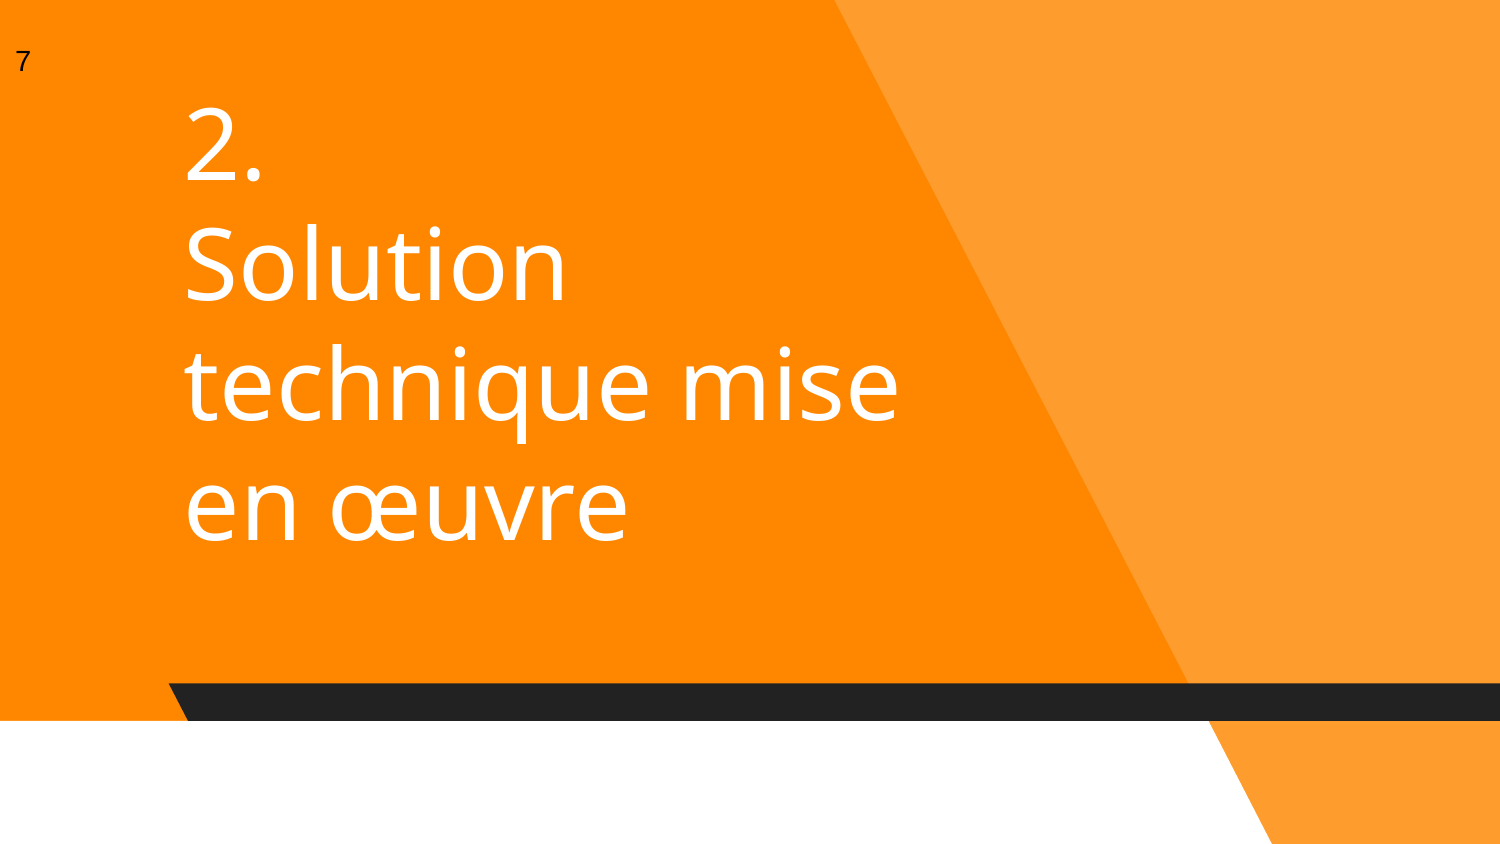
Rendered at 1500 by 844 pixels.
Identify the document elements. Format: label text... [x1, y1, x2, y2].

title 2. Solution technique mise en œuvre [168, 384, 1025, 575]
slide_number <number> [0, 0, 98, 121]
